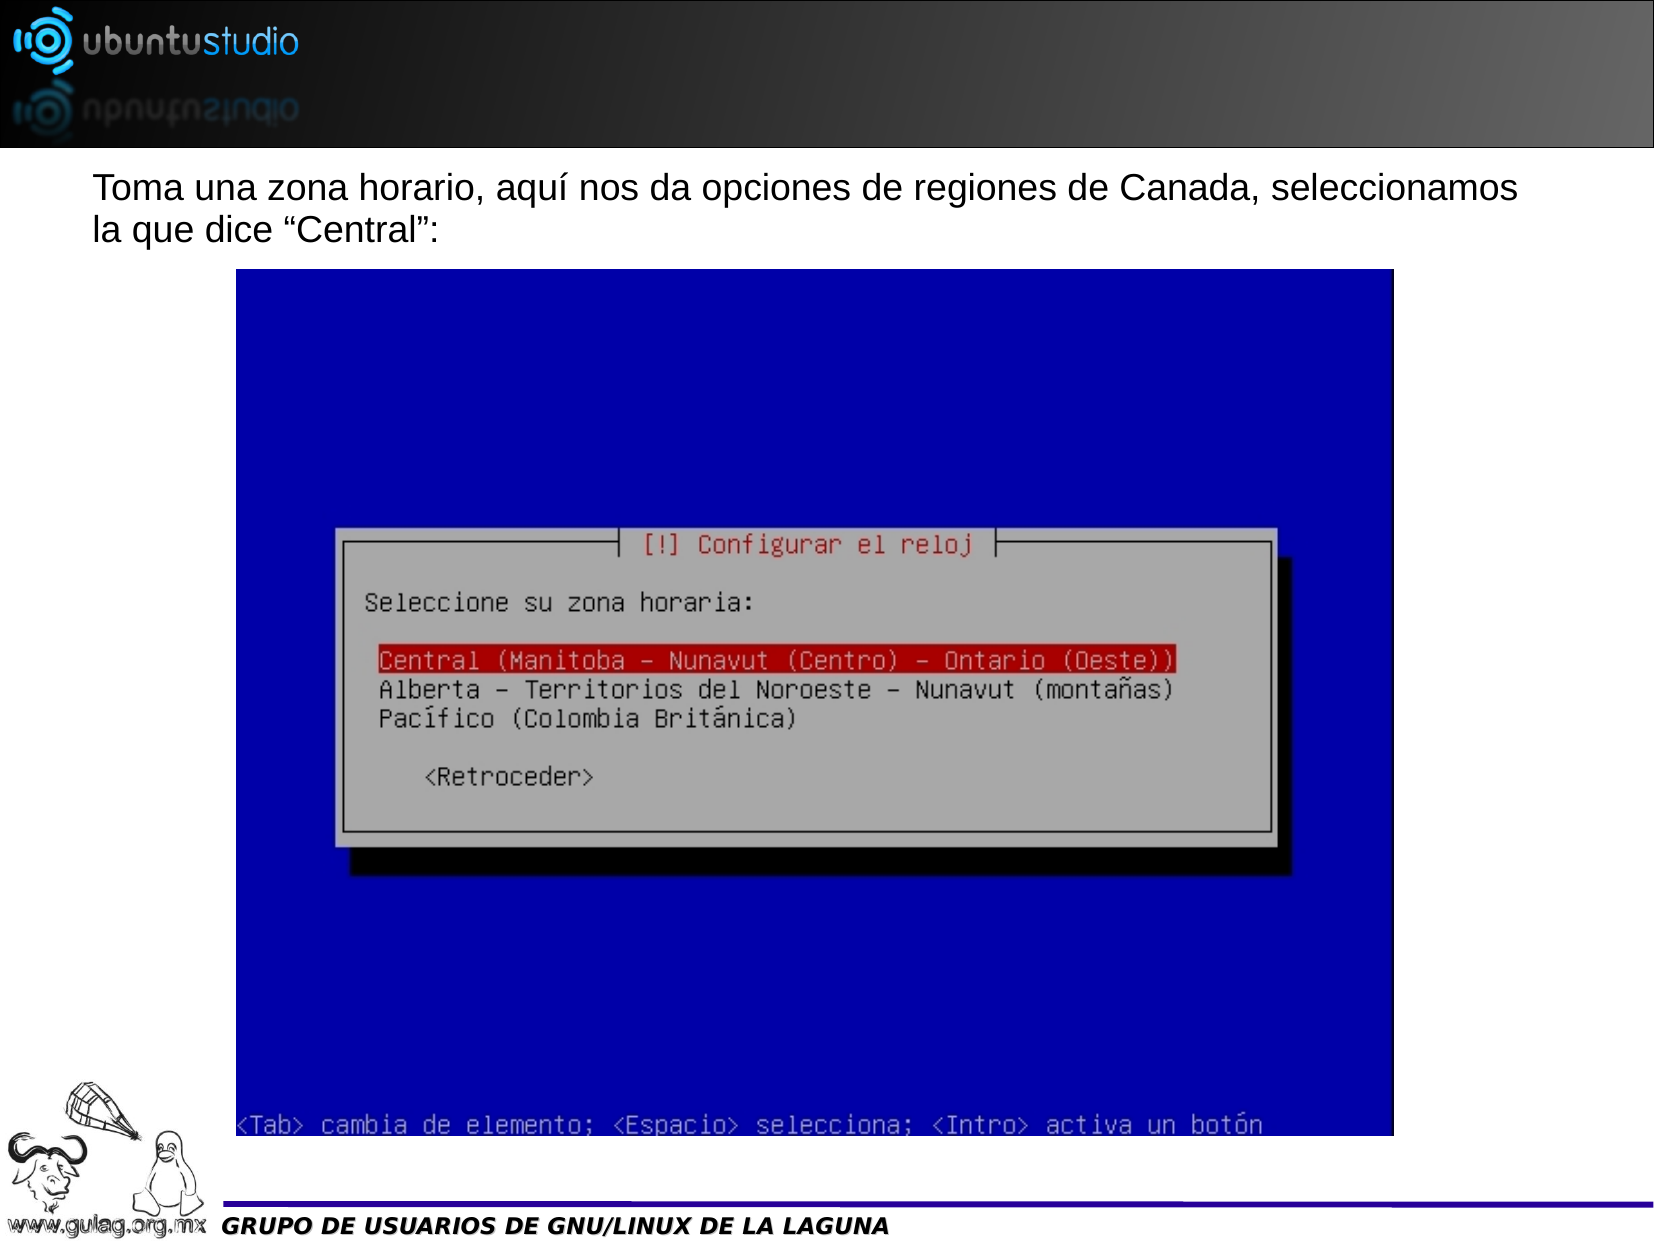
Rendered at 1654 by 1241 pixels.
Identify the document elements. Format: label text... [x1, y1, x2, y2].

text_box Toma una zona horario, aquí nos da opciones de regiones de Canada, seleccionamos la que dice “Central”: [77, 159, 1565, 278]
picture [236, 269, 1394, 1136]
picture [5, 1079, 207, 1241]
picture [11, 5, 300, 148]
text_box GRUPO DE USUARIOS DE GNU/LINUX DE LA LAGUNA [207, 1205, 906, 1241]
text_box [0, 0, 1654, 148]
